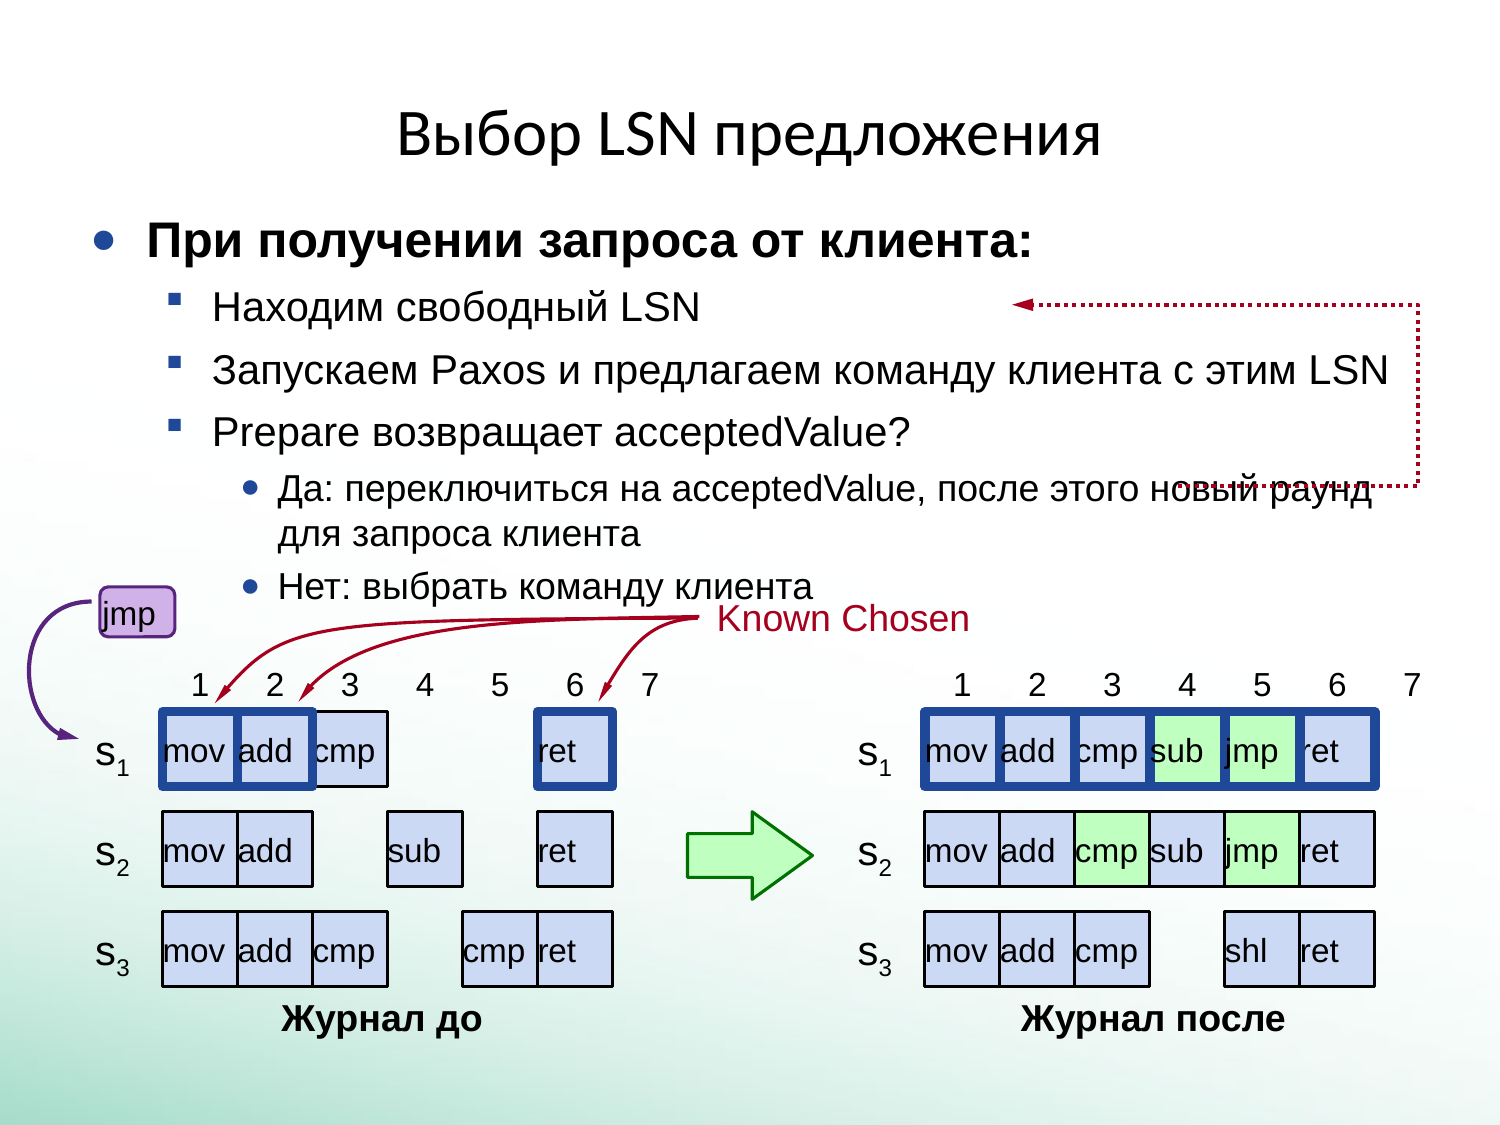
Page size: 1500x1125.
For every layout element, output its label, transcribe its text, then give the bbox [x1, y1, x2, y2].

text_box 2 [237, 656, 312, 711]
list При получении запроса от клиента: Находим свободный LSN Запускаем Paxos и предлагаем команду клиента с этим LSN Prepare возвращает acceptedValue? Да: переключиться на acceptedValue, после этого новый раунд для запроса клиента Нет: выбрать команду клиента [75, 233, 1425, 625]
text_box ret [537, 811, 613, 887]
text_box mov [924, 711, 999, 787]
text_box Журнал до [237, 986, 538, 1047]
picture [0, 0, 1500, 1125]
text_box ret [537, 711, 613, 787]
text_box s3 [74, 924, 150, 982]
text_box add [999, 711, 1075, 787]
text_box ret [1300, 711, 1375, 787]
text_box jmp [1224, 711, 1300, 787]
text_box Журнал после [999, 986, 1307, 1047]
text_box sub [1150, 811, 1224, 887]
text_box mov [924, 811, 999, 887]
text_box 7 [612, 656, 688, 711]
text_box cmp [462, 911, 537, 986]
text_box 6 [537, 656, 612, 711]
text_box 3 [312, 656, 387, 711]
text_box shl [1224, 911, 1299, 986]
text_box ret [1299, 911, 1375, 987]
text_box 5 [1224, 656, 1299, 711]
text_box cmp [313, 911, 388, 986]
text_box mov [162, 711, 237, 787]
text_box 4 [1149, 656, 1224, 711]
text_box s3 [837, 924, 913, 982]
text_box jmp [1224, 811, 1300, 887]
text_box [687, 811, 813, 900]
text_box s2 [837, 824, 913, 881]
text_box 1 [924, 656, 999, 711]
text_box jmp [99, 586, 175, 637]
text_box 5 [462, 656, 537, 711]
text_box 4 [387, 656, 462, 711]
text_box add [999, 811, 1074, 887]
text_box 2 [237, 656, 257, 674]
text_box cmp [313, 711, 388, 787]
text_box s1 [837, 724, 913, 782]
text_box add [237, 811, 313, 887]
text_box add [999, 911, 1075, 986]
text_box 7 [1374, 656, 1450, 711]
text_box 1 [162, 656, 237, 711]
text_box add [237, 711, 313, 787]
text_box cmp [1074, 811, 1150, 887]
title Выбор LSN предложения [75, 45, 1426, 233]
text_box 7 [612, 656, 623, 673]
text_box 3 [312, 656, 348, 681]
text_box 6 [1299, 656, 1374, 711]
text_box cmp [1075, 911, 1150, 986]
text_box mov [162, 811, 237, 887]
text_box sub [387, 811, 463, 887]
text_box mov [924, 911, 999, 987]
text_box s2 [74, 824, 150, 881]
text_box 3 [1074, 656, 1149, 711]
text_box Known Chosen [701, 586, 986, 647]
text_box 2 [999, 656, 1074, 711]
text_box mov [162, 911, 237, 987]
text_box ret [537, 911, 613, 987]
text_box sub [1149, 711, 1224, 787]
text_box cmp [1075, 711, 1149, 787]
text_box ret [1300, 811, 1375, 887]
text_box s1 [74, 724, 150, 782]
text_box add [237, 911, 313, 986]
